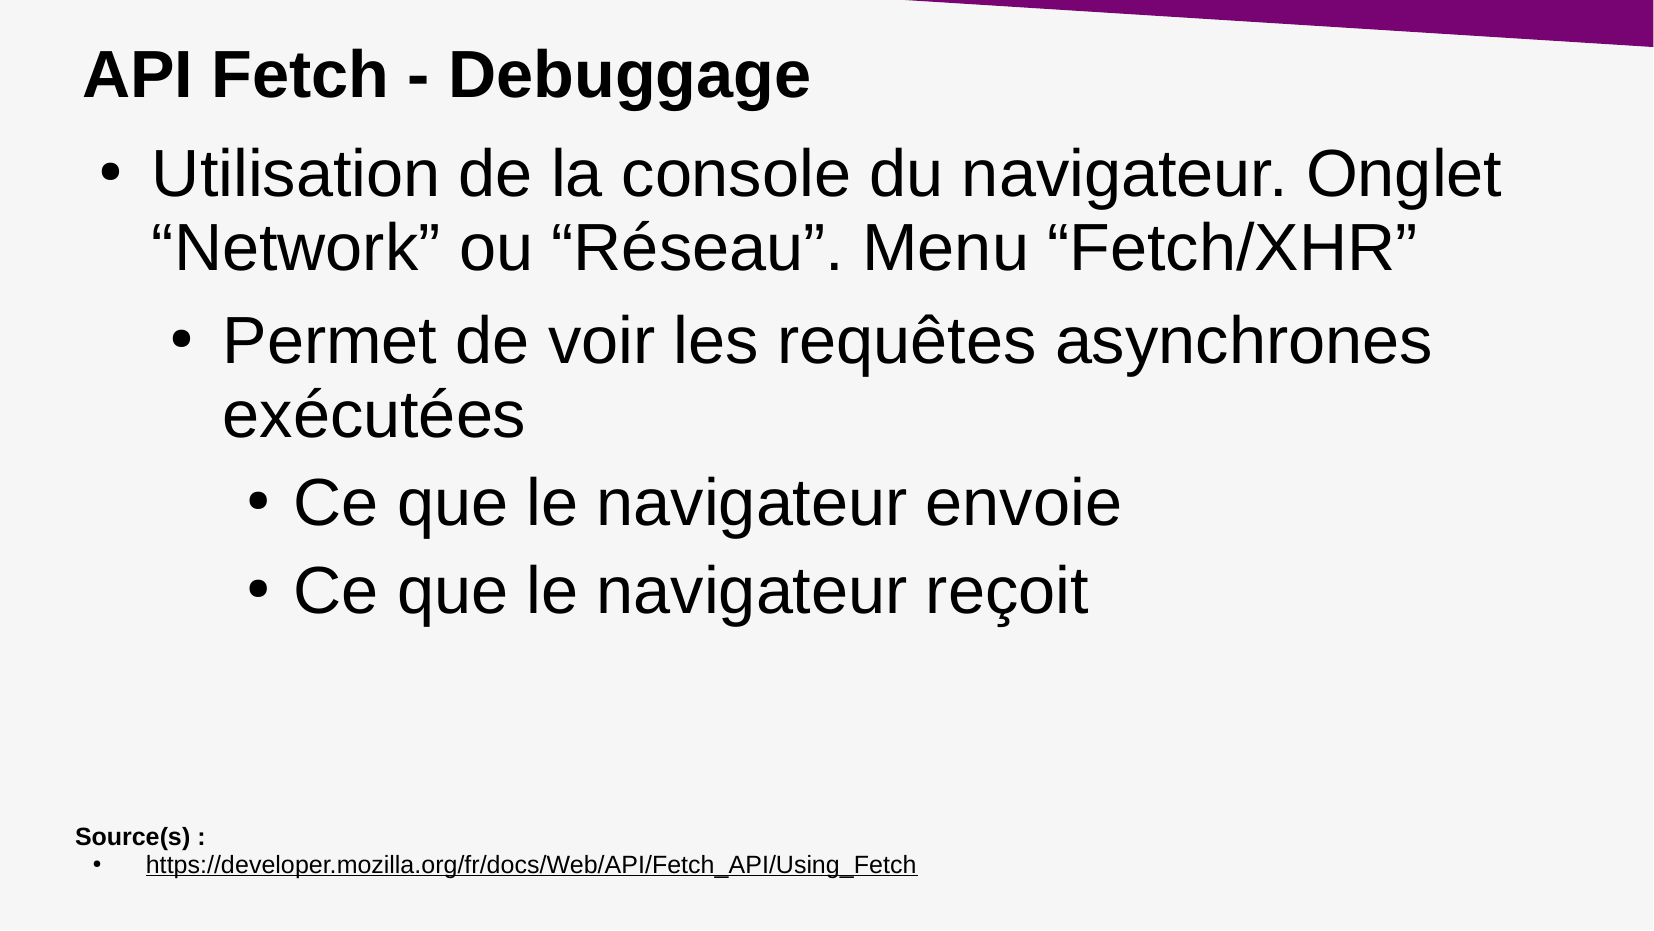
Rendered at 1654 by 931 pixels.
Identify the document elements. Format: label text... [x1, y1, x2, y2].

text_box Source(s) : https://developer.mozilla.org/fr/docs/Web/API/Fetch_API/Using_Fetch [60, 815, 1546, 929]
list Utilisation de la console du navigateur. Onglet “Network” ou “Réseau”. Menu “Fetch/XHR” Permet de voir les requêtes asynchrones exécutées Ce que le navigateur envoie Ce que le navigateur reçoit [80, 135, 1620, 709]
title API Fetch - Debuggage [82, 37, 1571, 114]
text_box [904, 0, 1654, 48]
